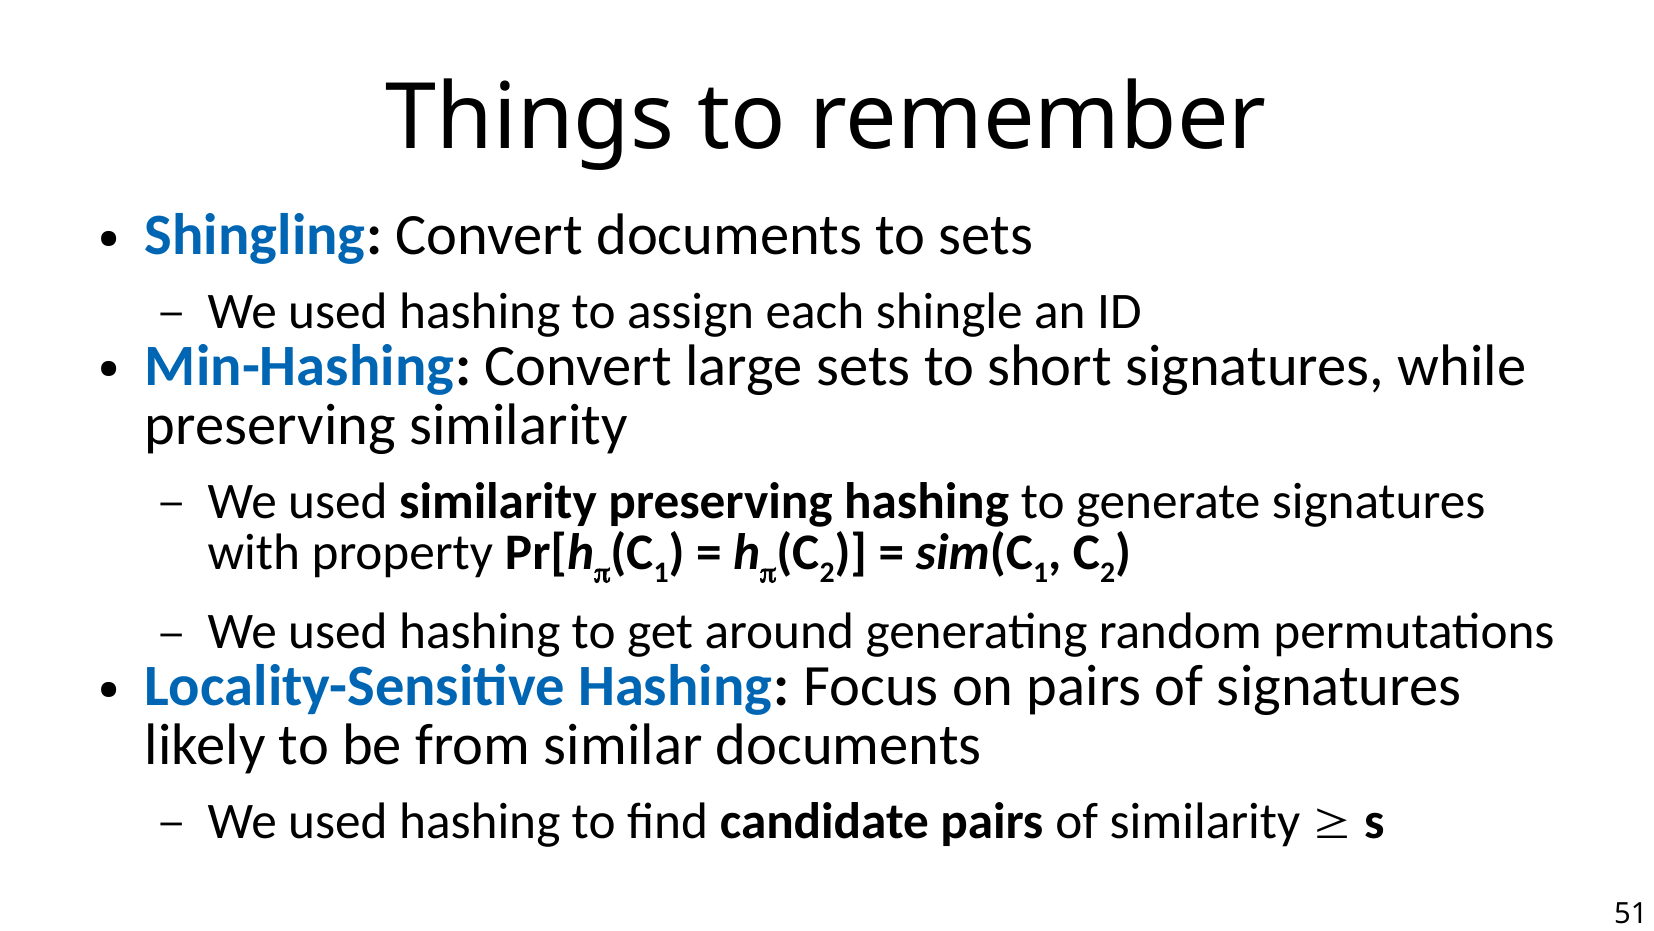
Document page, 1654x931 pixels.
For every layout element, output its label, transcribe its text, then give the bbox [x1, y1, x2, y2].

title Things to remember [82, 1, 1571, 210]
list Shingling: Convert documents to sets We used hashing to assign each shingle an ID Min-Hashing: Convert large sets to short signatures, while preserving similarity We used similarity preserving hashing to generate signatures with property Pr[h(C1) = h(C2)] = sim(C1, C2) We used hashing to get around generating random permutations Locality-Sensitive Hashing: Focus on pairs of signatures likely to be from similar documents We used hashing to find candidate pairs of similarity  s [82, 210, 1571, 870]
